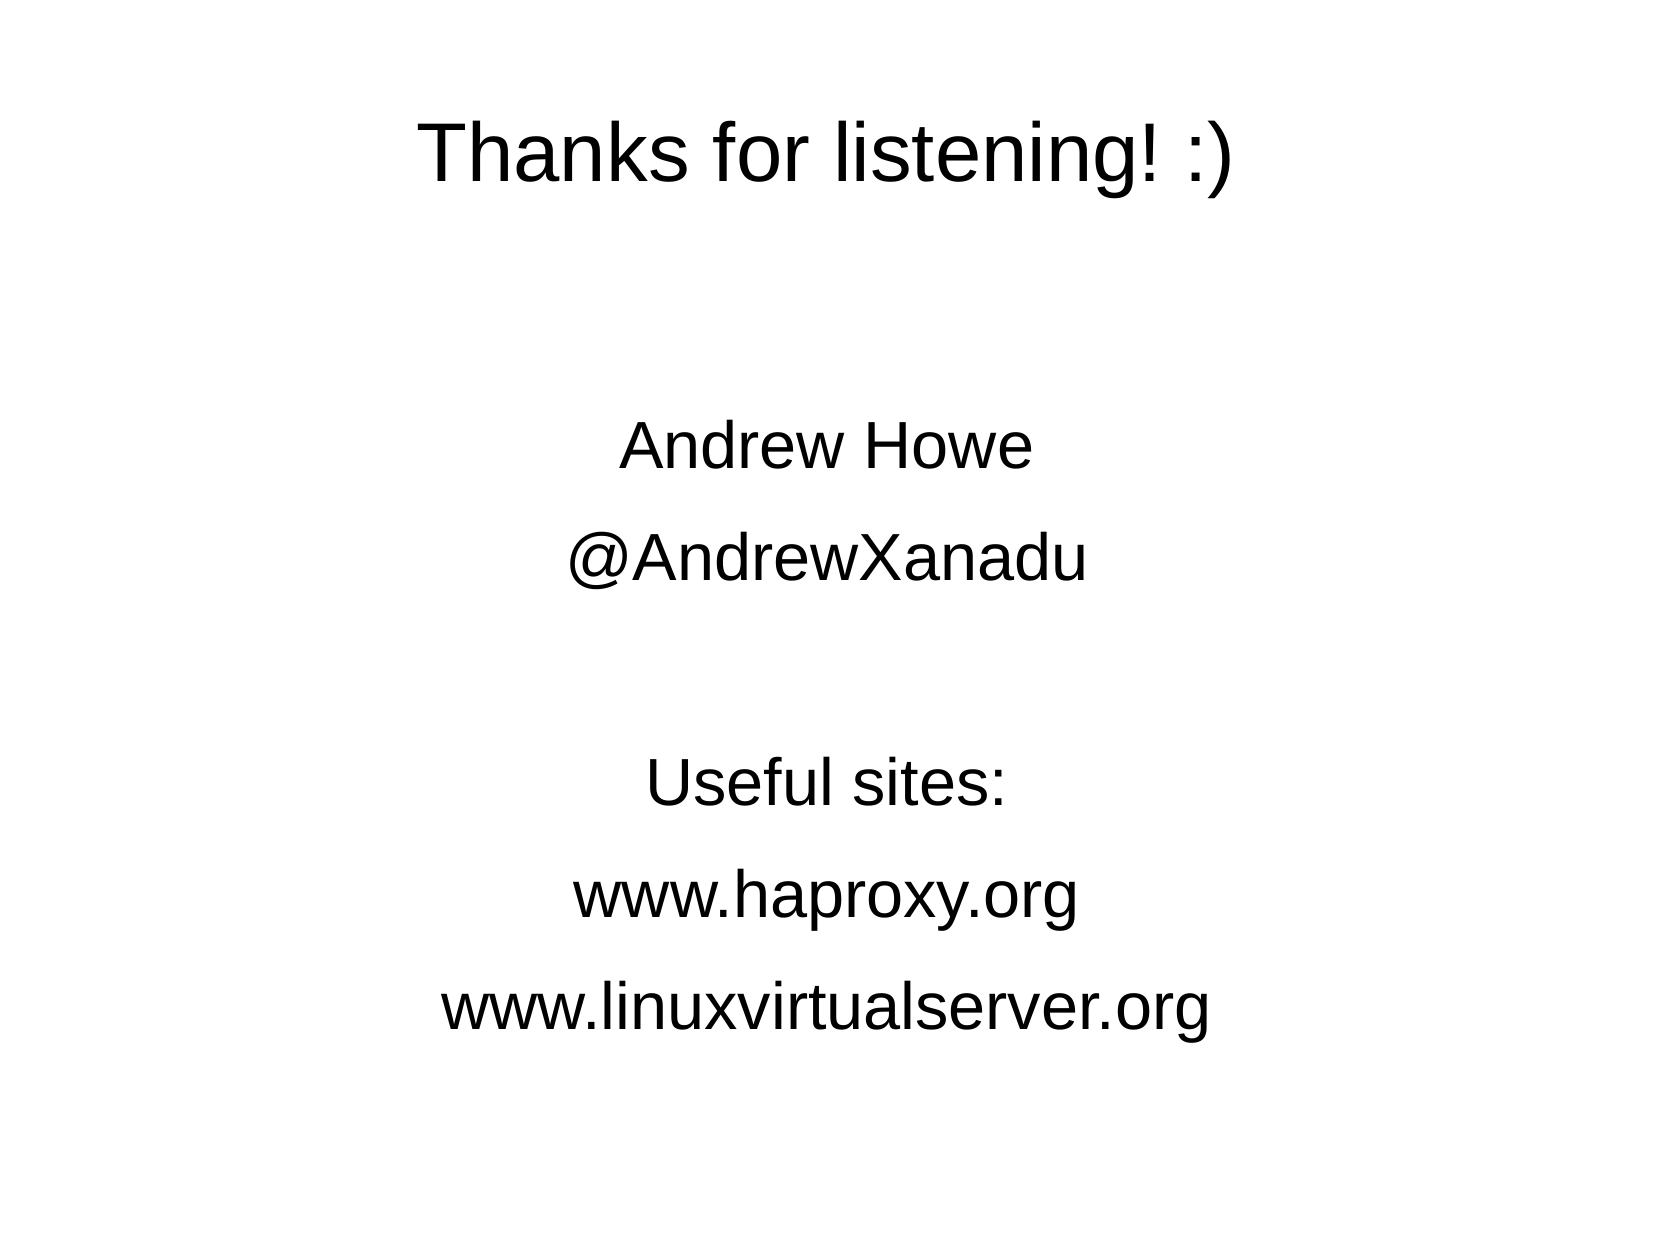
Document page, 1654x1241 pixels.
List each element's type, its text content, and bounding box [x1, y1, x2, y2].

text_box Andrew Howe @AndrewXanadu ------------------------------------------------------------------------- Useful sites: www.haproxy.org www.linuxvirtualserver.org [0, 363, 1654, 1052]
title Thanks for listening! :) [82, 49, 1571, 257]
